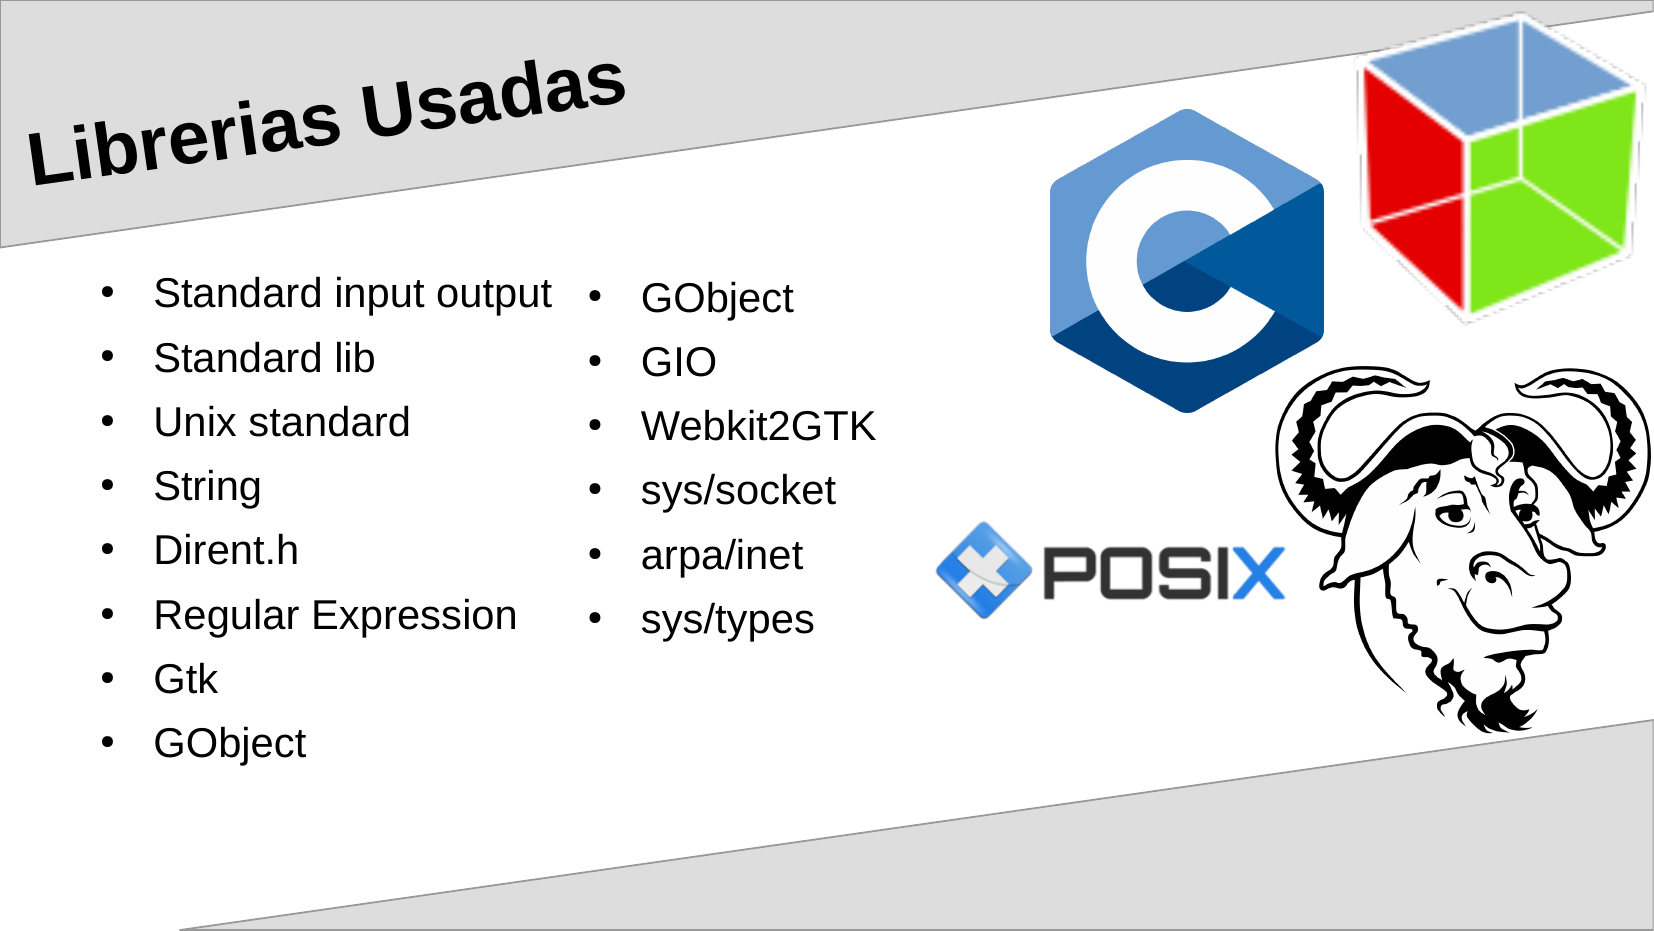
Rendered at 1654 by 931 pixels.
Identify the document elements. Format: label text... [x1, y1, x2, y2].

title Librerias Usadas [16, 0, 1294, 239]
picture [931, 0, 1654, 826]
list GObject GIO Webkit2GTK sys/socket arpa/inet sys/types [570, 274, 1050, 814]
list Standard input output Standard lib Unix standard String Dirent.h Regular Expression Gtk GObject [82, 248, 638, 789]
